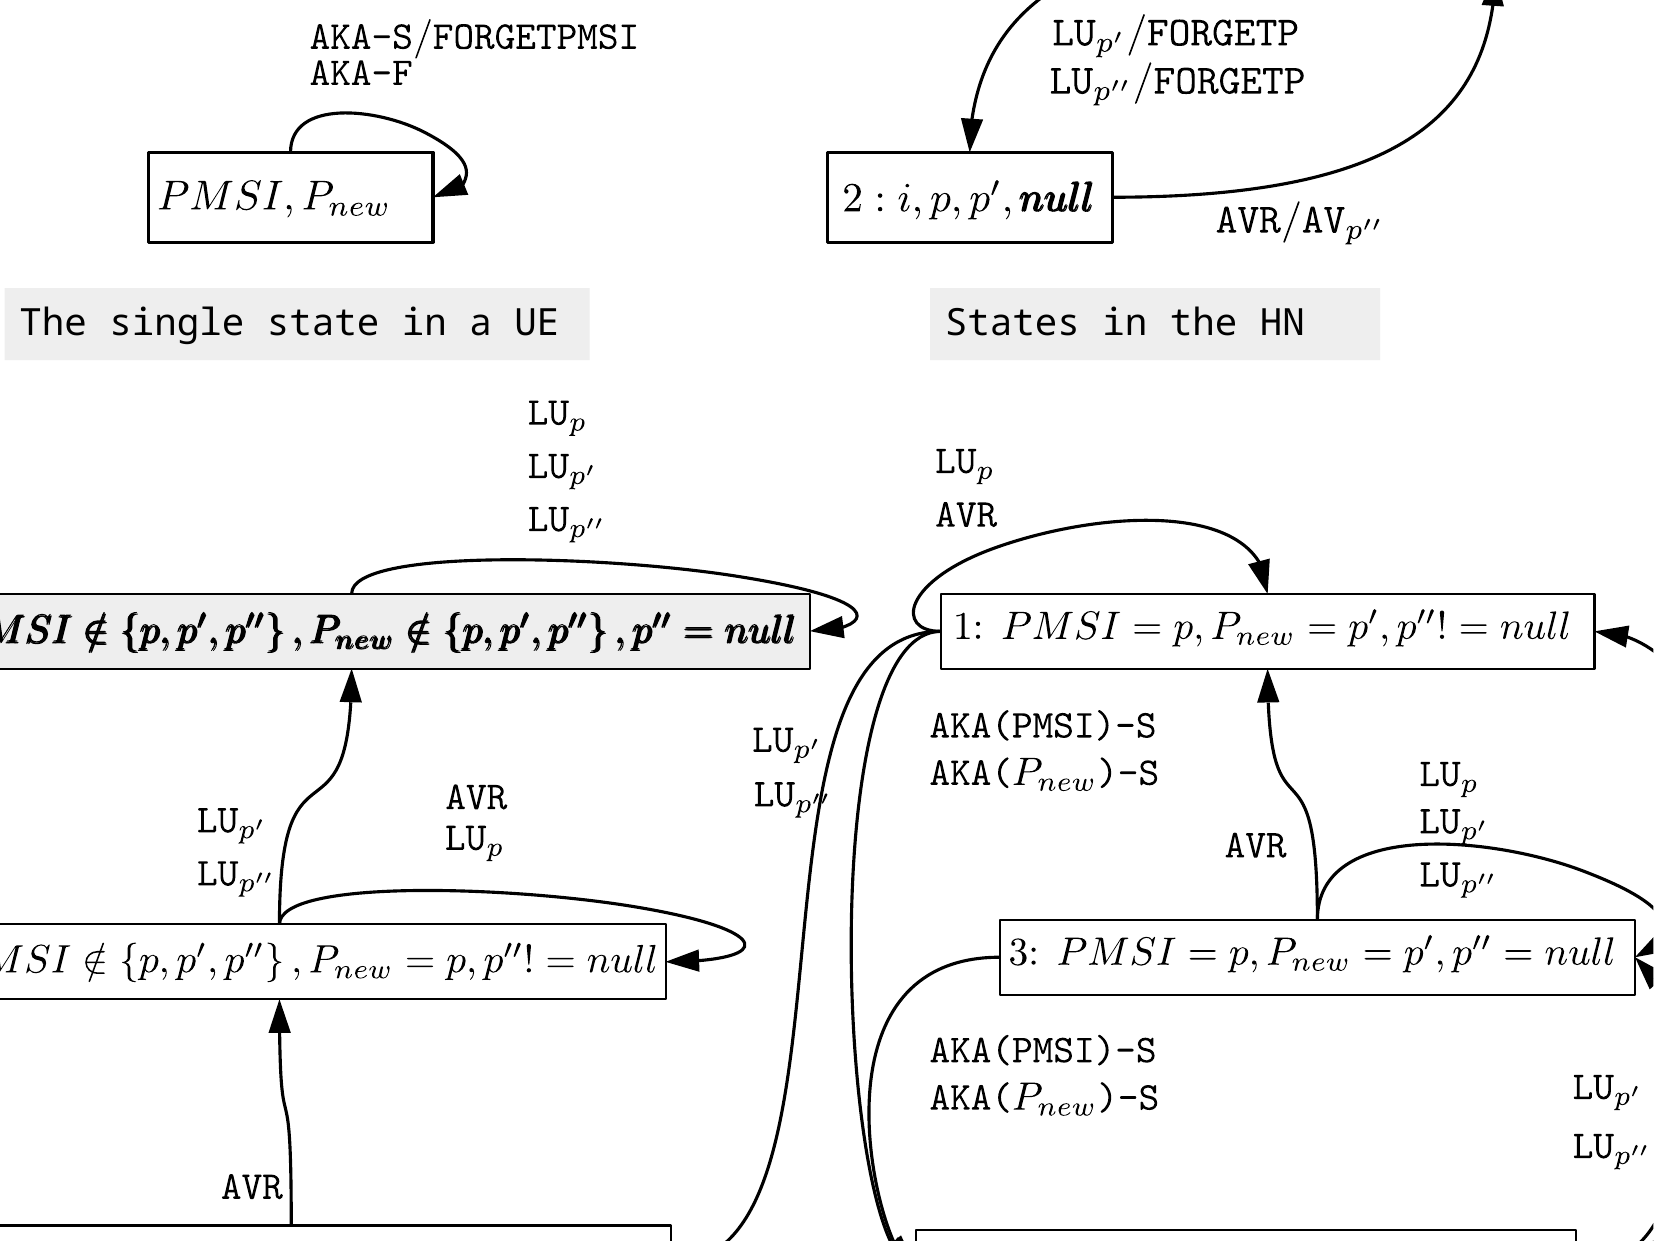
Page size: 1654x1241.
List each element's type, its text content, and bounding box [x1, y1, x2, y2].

text_box The single state in a UE [4, 288, 590, 361]
text_box [0, 593, 811, 669]
text_box [916, 1229, 1577, 1241]
text_box [196, 808, 264, 844]
text_box [935, 501, 998, 528]
text_box [148, 152, 433, 243]
text_box [929, 1034, 1157, 1066]
text_box [220, 1174, 283, 1200]
text_box [999, 919, 1636, 995]
text_box [0, 924, 666, 1000]
text_box [827, 152, 1113, 243]
text_box [1052, 14, 1299, 58]
text_box [1419, 761, 1477, 798]
text_box [309, 60, 413, 86]
text_box [527, 506, 603, 543]
text_box [1049, 62, 1306, 106]
text_box [1572, 1074, 1640, 1111]
text_box [1224, 832, 1287, 858]
text_box [444, 825, 503, 862]
text_box [752, 727, 819, 764]
text_box [1419, 809, 1486, 845]
text_box States in the HN [930, 288, 1381, 361]
text_box [445, 784, 508, 810]
text_box [309, 19, 640, 59]
text_box [929, 757, 1160, 792]
text_box [197, 861, 273, 897]
text_box [527, 400, 586, 436]
text_box [1572, 1133, 1648, 1170]
text_box [527, 453, 595, 490]
text_box [929, 710, 1157, 741]
text_box [940, 593, 1595, 669]
text_box [753, 782, 829, 818]
text_box [935, 448, 993, 485]
text_box [1215, 201, 1381, 245]
text_box [929, 1082, 1160, 1116]
text_box [0, 1225, 672, 1241]
text_box [1419, 862, 1495, 898]
